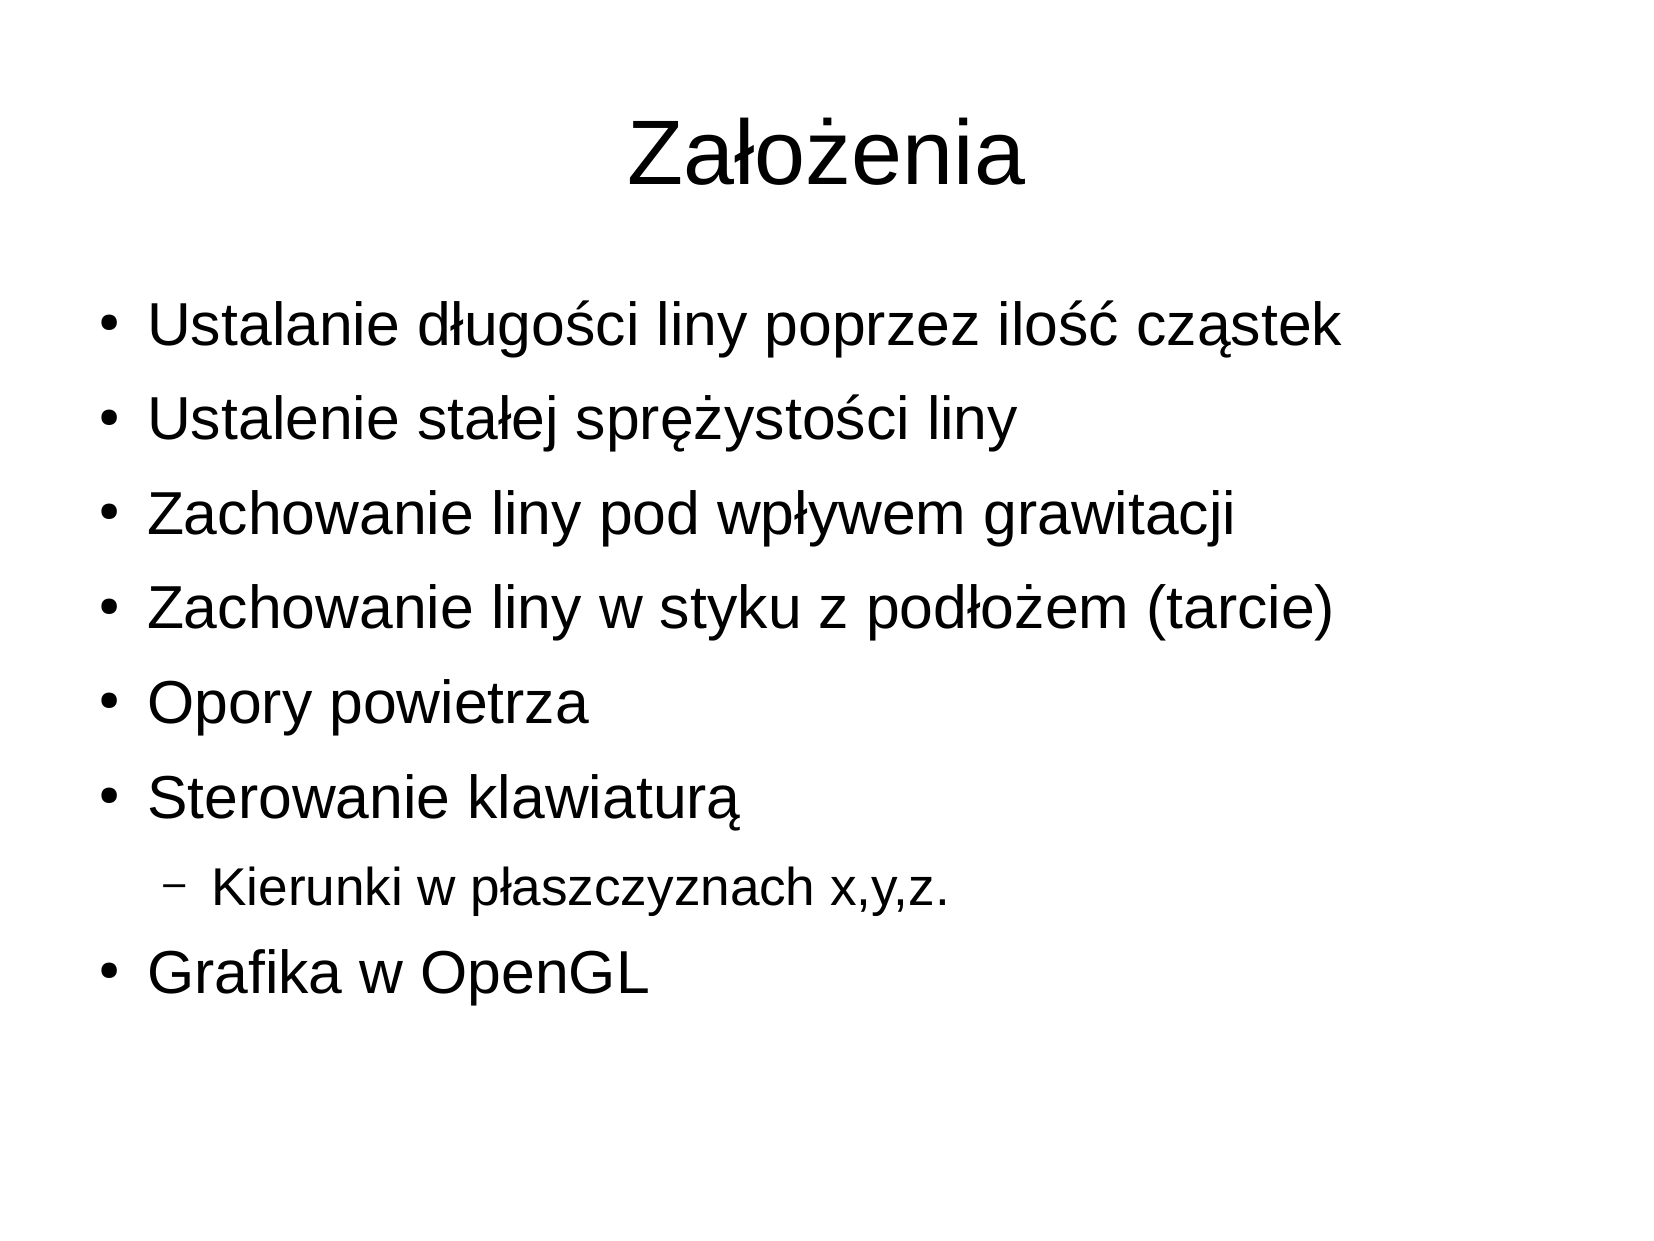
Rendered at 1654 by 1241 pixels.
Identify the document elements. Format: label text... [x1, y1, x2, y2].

title Założenia [82, 49, 1571, 257]
list Ustalanie długości liny poprzez ilość cząstek Ustalenie stałej sprężystości liny Zachowanie liny pod wpływem grawitacji Zachowanie liny w styku z podłożem (tarcie) Opory powietrza Sterowanie klawiaturą Kierunki w płaszczyznach x,y,z. Grafika w OpenGL [82, 290, 1571, 1010]
